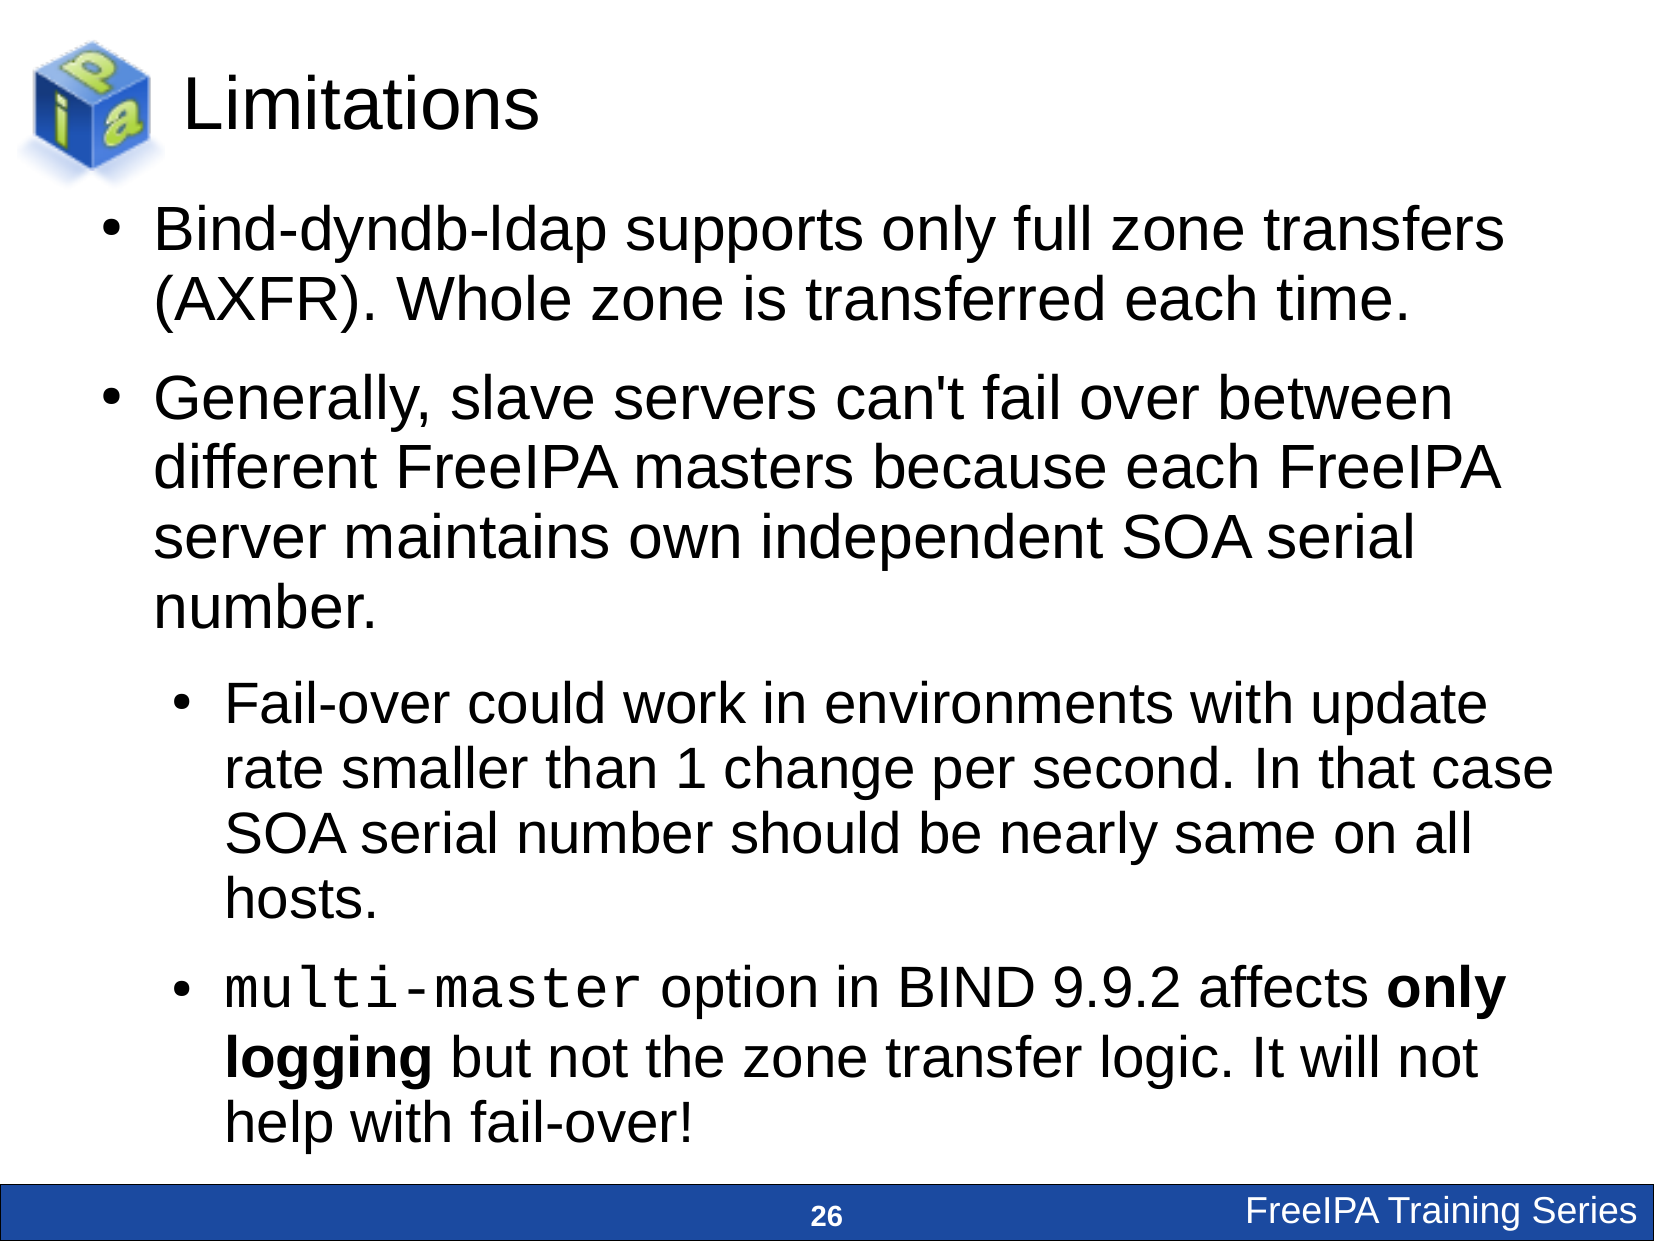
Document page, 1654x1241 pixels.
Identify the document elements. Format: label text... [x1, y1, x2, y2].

list Bind-dyndb-ldap supports only full zone transfers (AXFR). Whole zone is transferred each time. Generally, slave servers can't fail over between different FreeIPA masters because each FreeIPA server maintains own independent SOA serial number. Fail-over could work in environments with update rate smaller than 1 change per second. In that case SOA serial number should be nearly same on all hosts. multi-master option in BIND 9.9.2 affects only logging but not the zone transfer logic. It will not help with fail-over! [82, 193, 1571, 1156]
title Limitations [182, 31, 1579, 177]
picture [17, 34, 165, 193]
